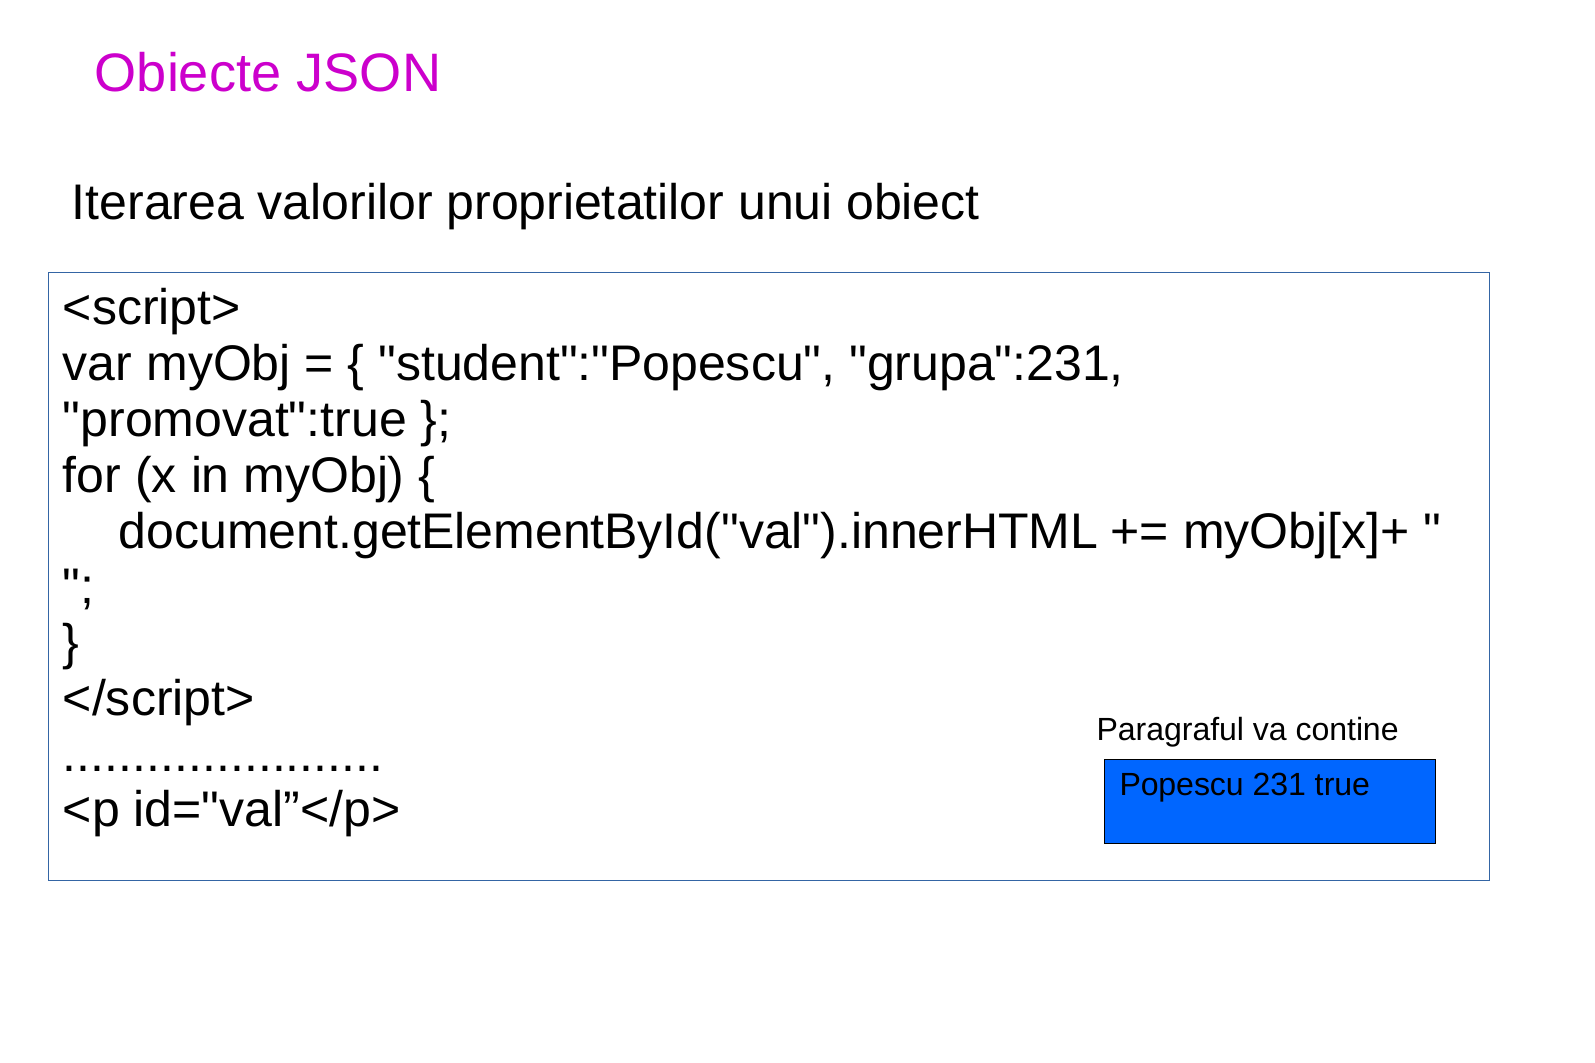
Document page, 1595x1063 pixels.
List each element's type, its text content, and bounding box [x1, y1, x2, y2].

text_box Obiecte JSON [79, 35, 457, 111]
text_box Paragraful va contine [1081, 703, 1452, 755]
text_box Popescu 231 true [1104, 759, 1436, 844]
text_box <script> var myObj = { "student":"Popescu", "grupa":231, "promovat":true }; for (x in myObj) { document.getElementById("val").innerHTML += myObj[x]+ " "; } </script> ....................... <p id="val”</p> [48, 272, 1490, 881]
text_box Iterarea valorilor proprietatilor unui obiect [56, 167, 996, 272]
